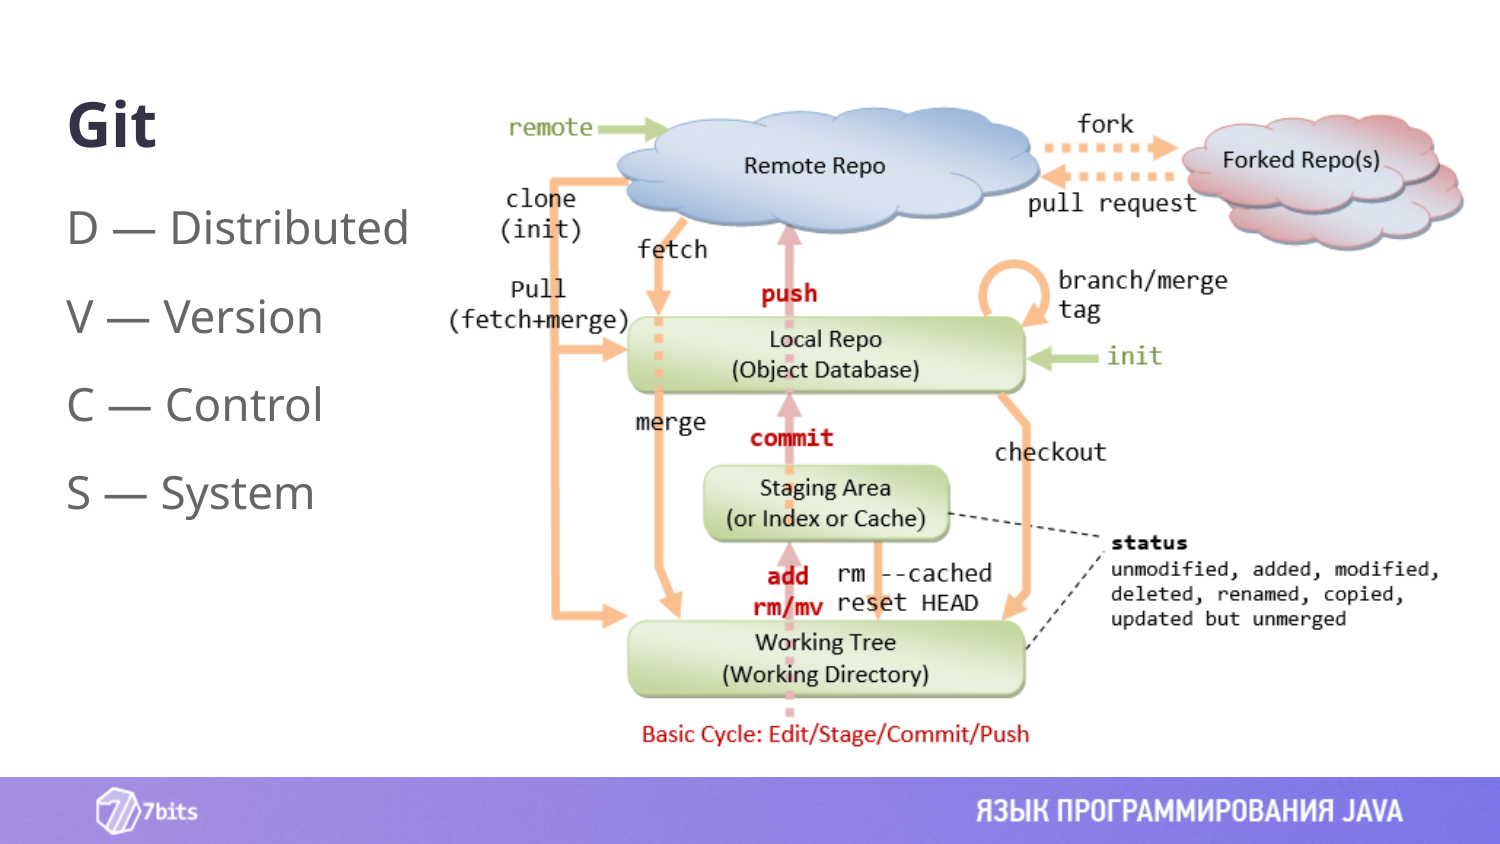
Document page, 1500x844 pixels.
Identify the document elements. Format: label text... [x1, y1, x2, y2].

picture [0, 777, 1500, 844]
title Git [51, 69, 1449, 164]
picture [429, 76, 1487, 767]
list D — Distributed V — Version C ­— Control S — System [51, 184, 429, 745]
